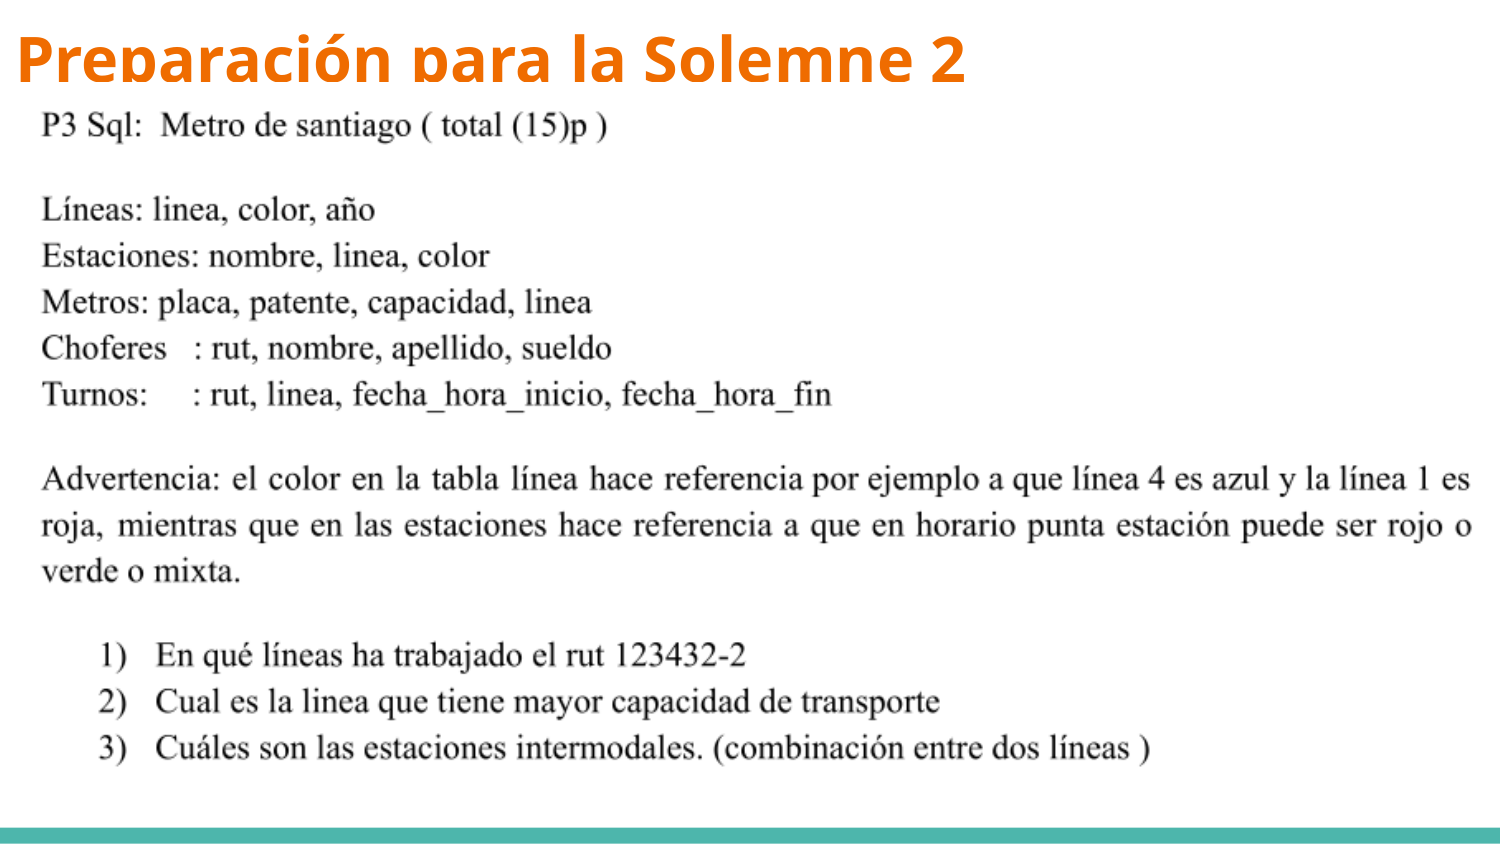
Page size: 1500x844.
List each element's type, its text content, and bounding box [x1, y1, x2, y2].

picture [13, 82, 1477, 780]
title Preparación para la Solemne 2 [0, 0, 1398, 116]
